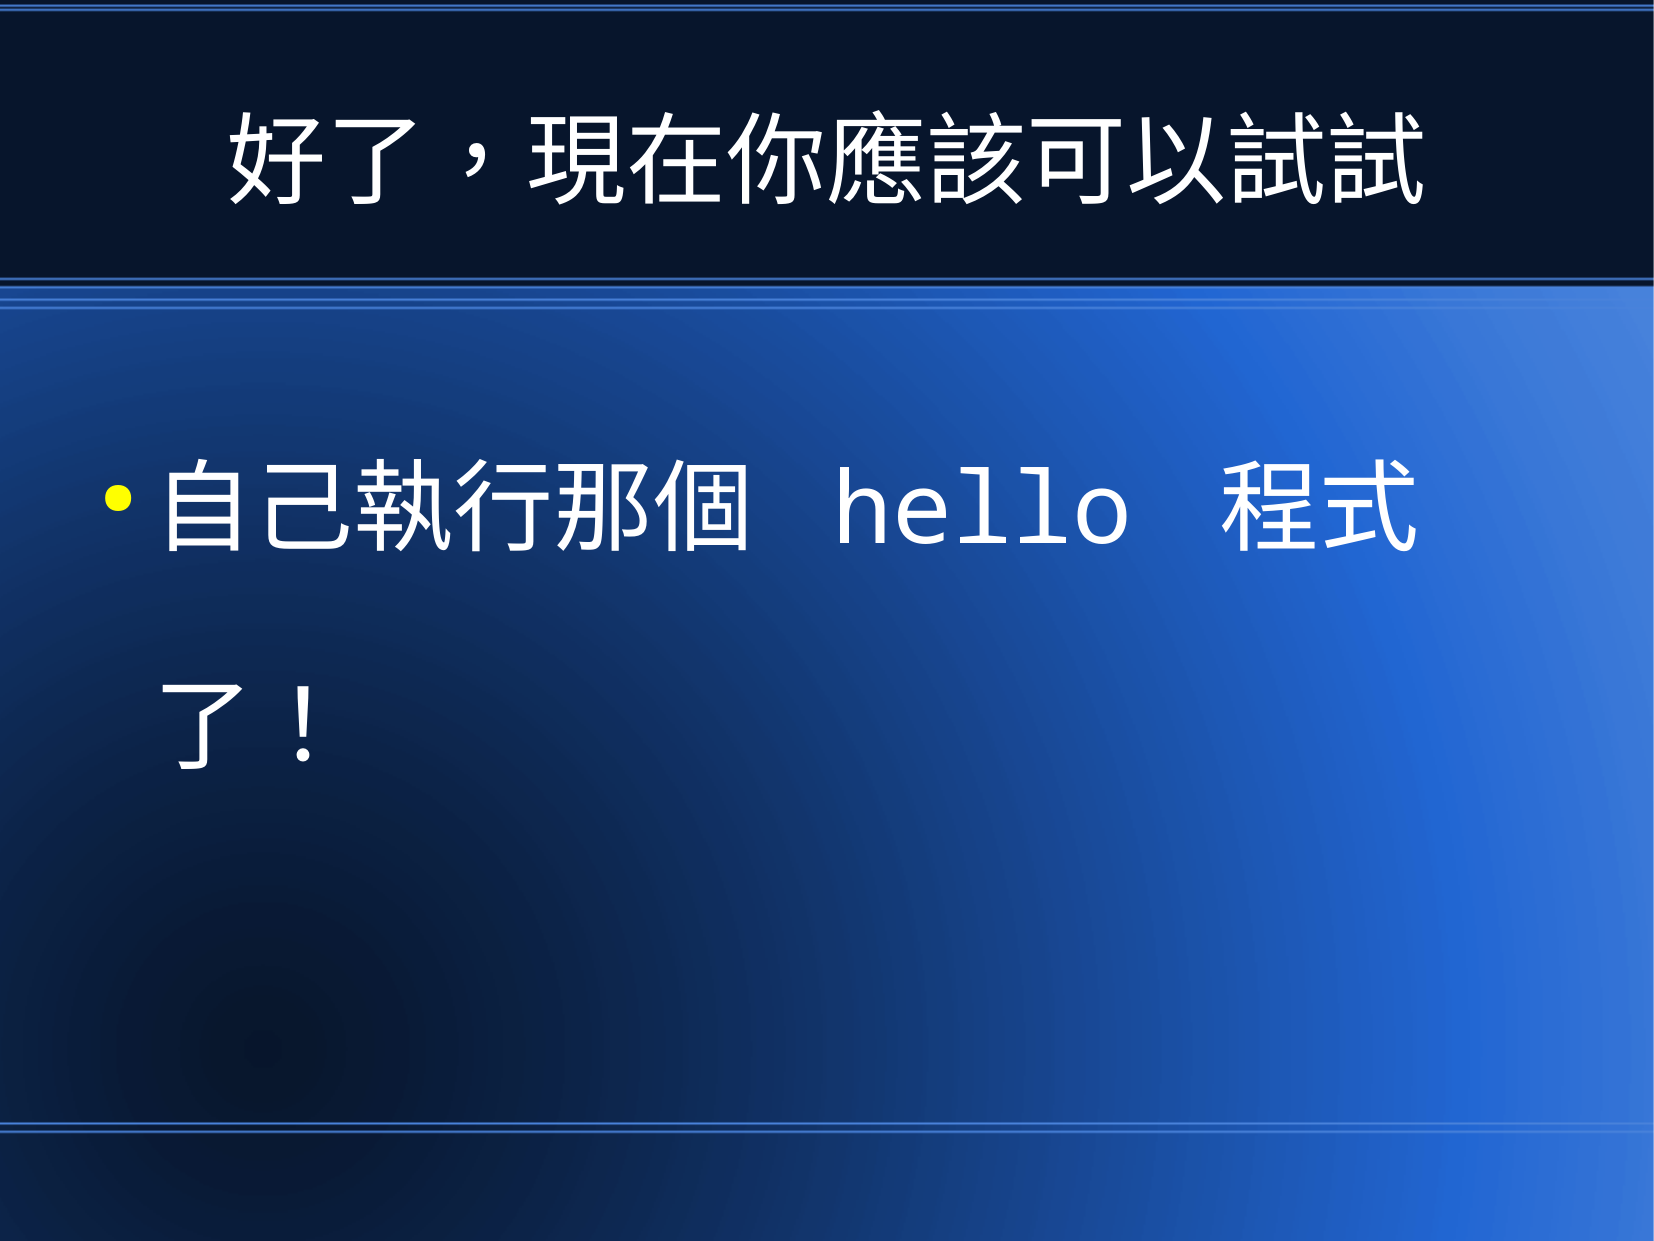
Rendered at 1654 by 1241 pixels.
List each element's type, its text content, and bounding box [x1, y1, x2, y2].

list 自己執行那個 hello 程式了！ [82, 355, 1571, 1241]
title 好了，現在你應該可以試試 [82, 49, 1571, 257]
picture [0, 0, 1654, 1241]
